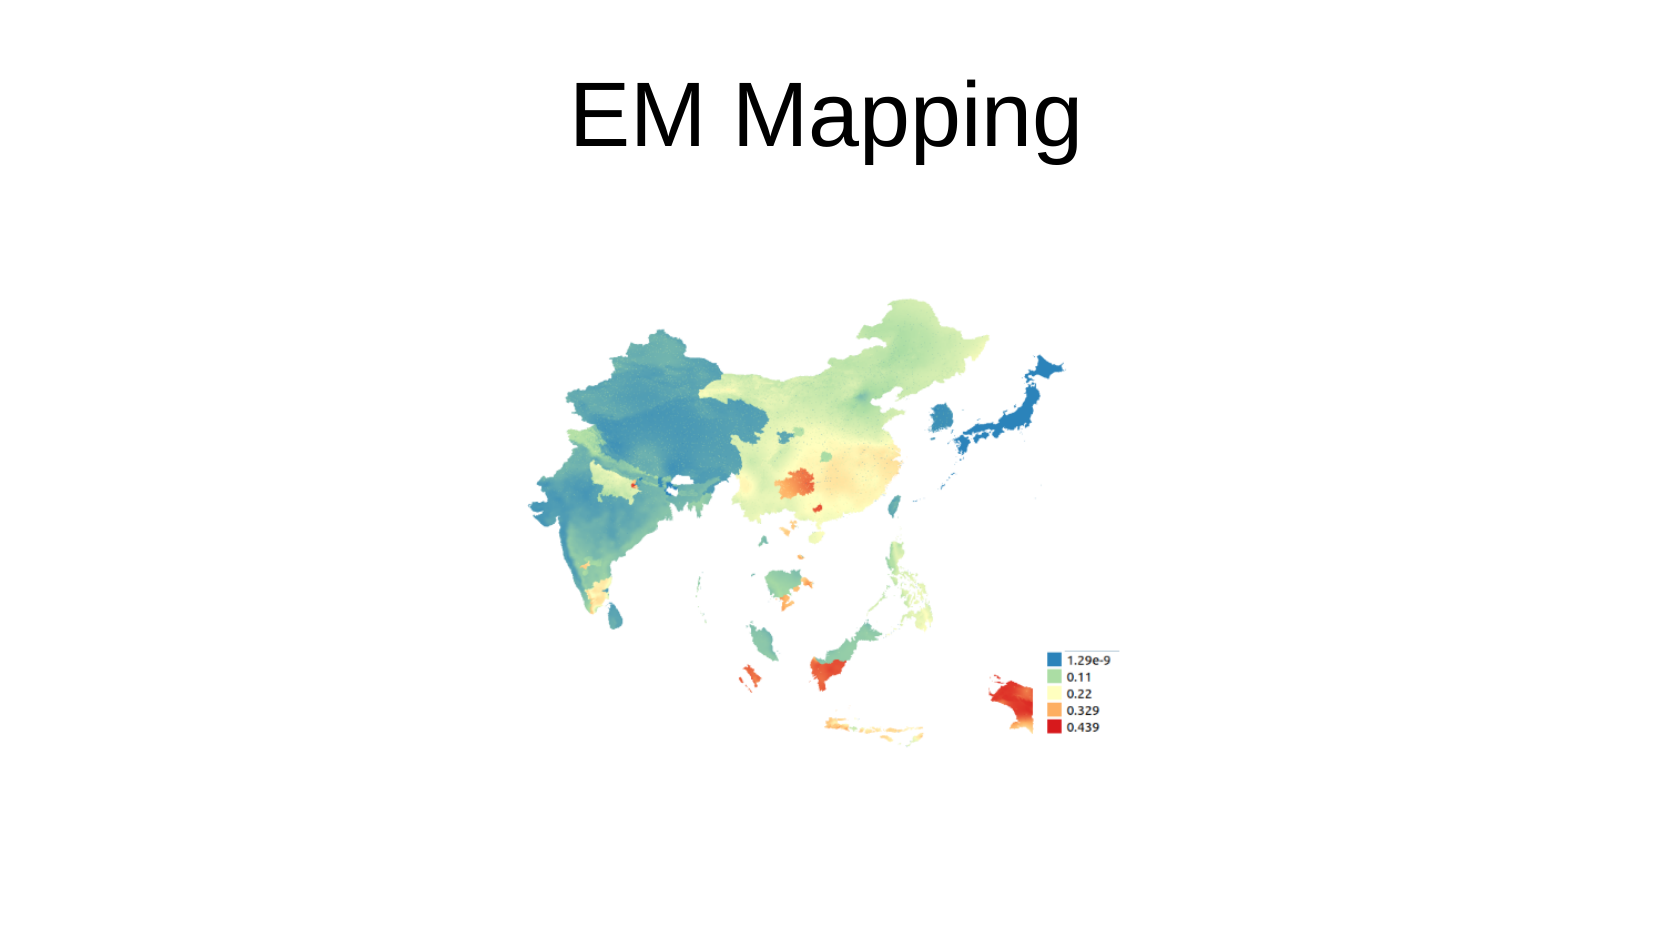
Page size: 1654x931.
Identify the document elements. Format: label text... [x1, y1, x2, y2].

title EM Mapping [82, 37, 1571, 193]
picture [516, 254, 1156, 774]
